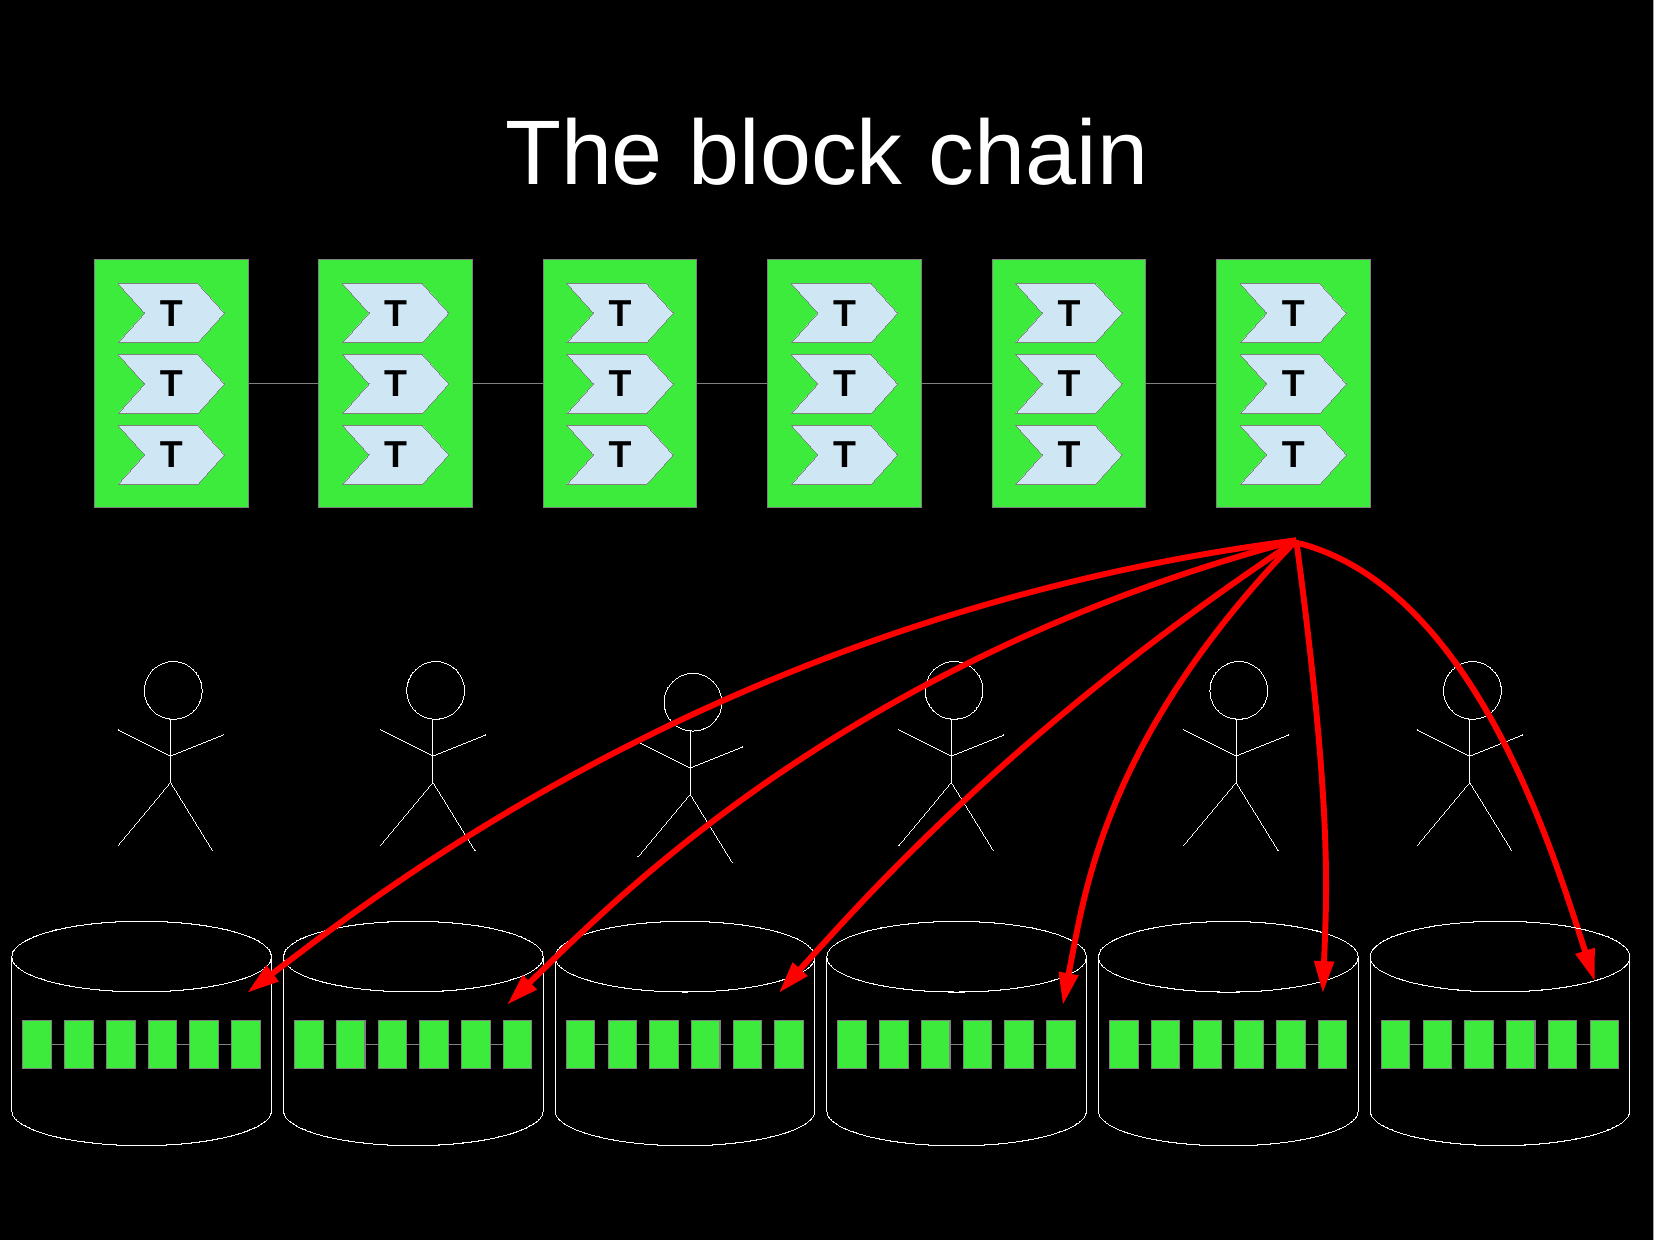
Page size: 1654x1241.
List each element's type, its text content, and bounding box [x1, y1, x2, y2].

text_box T [118, 283, 225, 343]
text_box [1590, 1020, 1619, 1069]
text_box T [342, 283, 449, 343]
text_box [94, 259, 249, 508]
text_box T [342, 425, 449, 485]
text_box [608, 1020, 637, 1069]
text_box T [1240, 354, 1347, 414]
text_box [419, 1020, 449, 1069]
text_box [543, 259, 697, 508]
text_box [1109, 1020, 1139, 1069]
text_box T [791, 354, 898, 414]
text_box T [342, 354, 449, 414]
text_box T [118, 354, 225, 414]
text_box T [1015, 425, 1123, 485]
text_box [378, 1020, 407, 1069]
text_box T [1240, 425, 1347, 485]
text_box [1423, 1020, 1452, 1069]
text_box [1151, 1020, 1180, 1069]
text_box [921, 1020, 951, 1069]
text_box [294, 1020, 324, 1069]
text_box [1046, 1020, 1076, 1069]
title The block chain [82, 49, 1571, 257]
text_box T [566, 283, 674, 343]
text_box T [1240, 283, 1347, 343]
text_box [1381, 1020, 1410, 1069]
text_box [64, 1020, 94, 1069]
text_box [733, 1020, 762, 1069]
text_box [963, 1020, 992, 1069]
text_box T [118, 425, 225, 485]
text_box [1234, 1020, 1264, 1069]
text_box [566, 1020, 595, 1069]
text_box [1464, 1020, 1494, 1069]
text_box [231, 1020, 261, 1069]
text_box [649, 1020, 679, 1069]
text_box [1276, 1020, 1306, 1069]
text_box [189, 1020, 219, 1069]
text_box T [566, 425, 674, 485]
text_box [461, 1020, 491, 1069]
text_box [992, 259, 1146, 508]
text_box [837, 1020, 867, 1069]
text_box T [566, 354, 674, 414]
text_box [318, 259, 473, 508]
text_box [22, 1020, 52, 1069]
text_box [1216, 259, 1371, 508]
text_box [691, 1020, 721, 1069]
text_box [106, 1020, 136, 1069]
text_box T [1015, 283, 1123, 343]
text_box T [791, 283, 898, 343]
text_box [1193, 1020, 1222, 1069]
text_box [1318, 1020, 1347, 1069]
text_box [767, 259, 922, 508]
text_box [148, 1020, 177, 1069]
text_box [336, 1020, 366, 1069]
text_box T [1015, 354, 1123, 414]
text_box [1548, 1020, 1577, 1069]
text_box [879, 1020, 909, 1069]
text_box [1004, 1020, 1034, 1069]
text_box T [791, 425, 898, 485]
text_box [503, 1020, 532, 1069]
text_box [774, 1020, 804, 1069]
text_box [1506, 1020, 1536, 1069]
